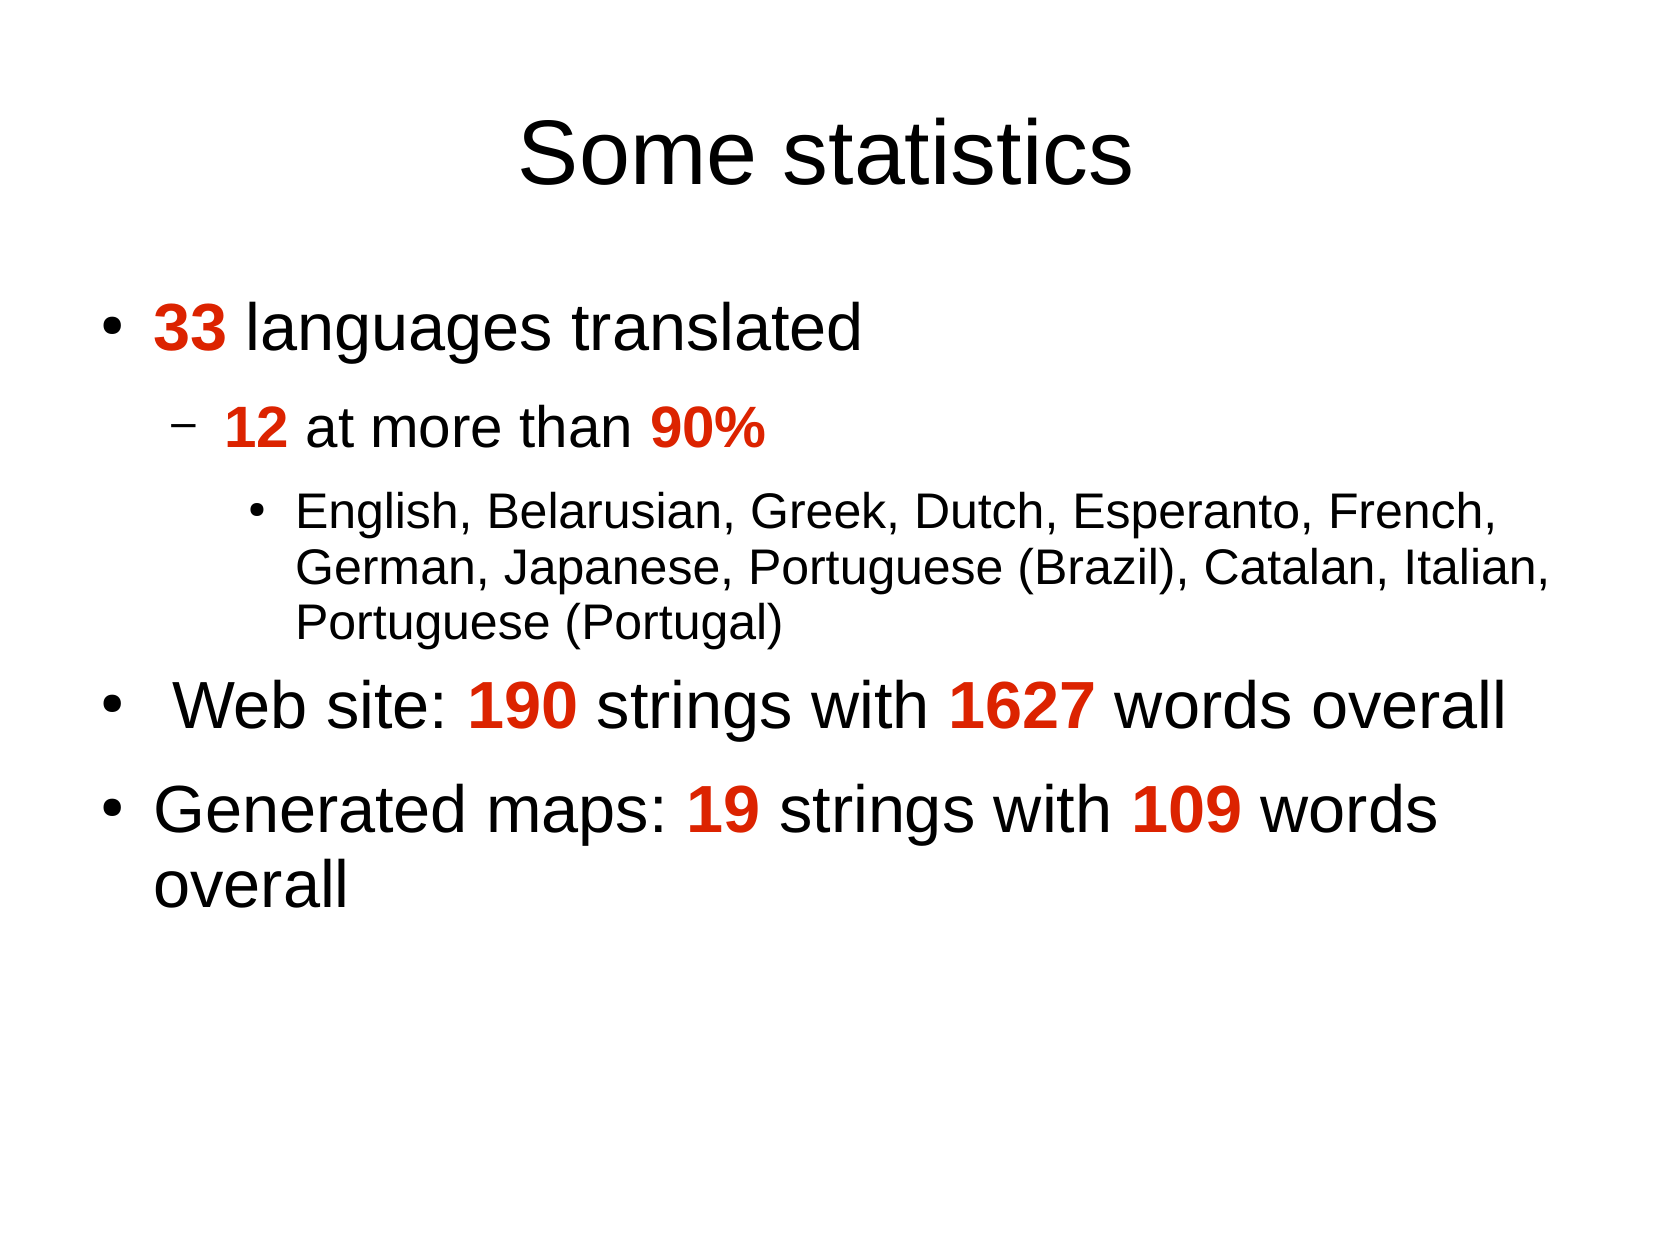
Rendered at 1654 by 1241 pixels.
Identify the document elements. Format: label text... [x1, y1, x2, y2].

title Some statistics [82, 49, 1571, 257]
list 33 languages translated 12 at more than 90% English, Belarusian, Greek, Dutch, Esperanto, French, German, Japanese, Portuguese (Brazil), Catalan, Italian, Portuguese (Portugal) Web site: 190 strings with 1627 words overall Generated maps: 19 strings with 109 words overall [82, 290, 1571, 1010]
